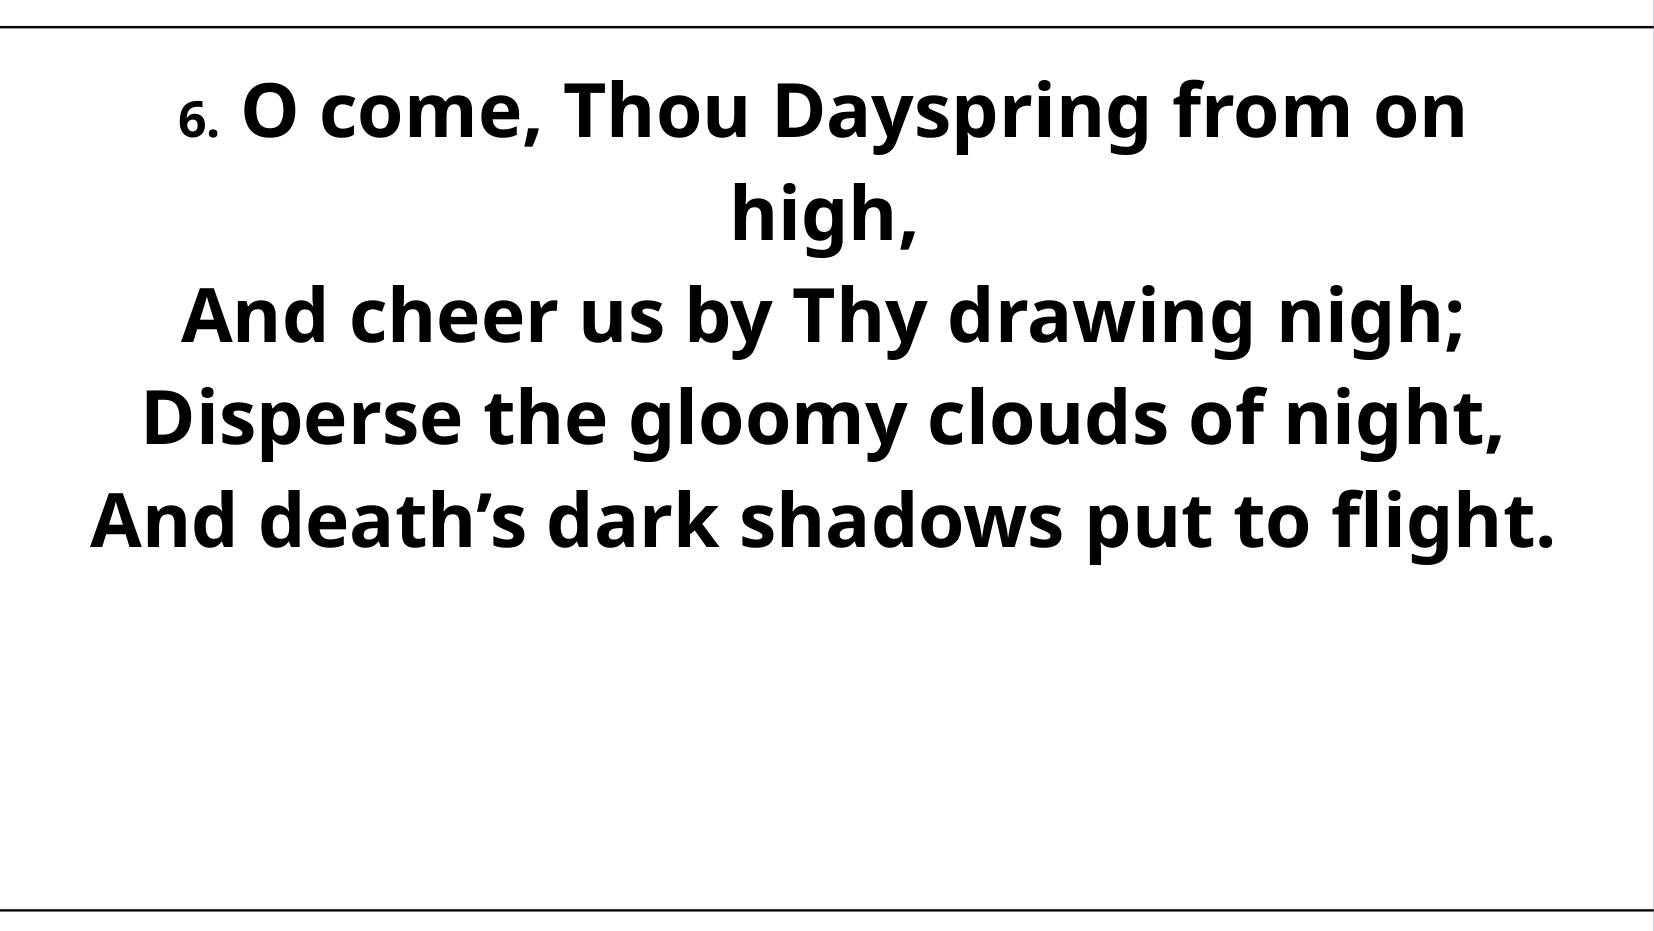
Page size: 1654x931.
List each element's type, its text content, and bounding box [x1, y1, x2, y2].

text_box 6. O come, Thou Dayspring from on high, And cheer us by Thy drawing nigh; Disperse the gloomy clouds of night, And death’s dark shadows put to flight. [73, 50, 1576, 465]
picture [0, 0, 1654, 931]
